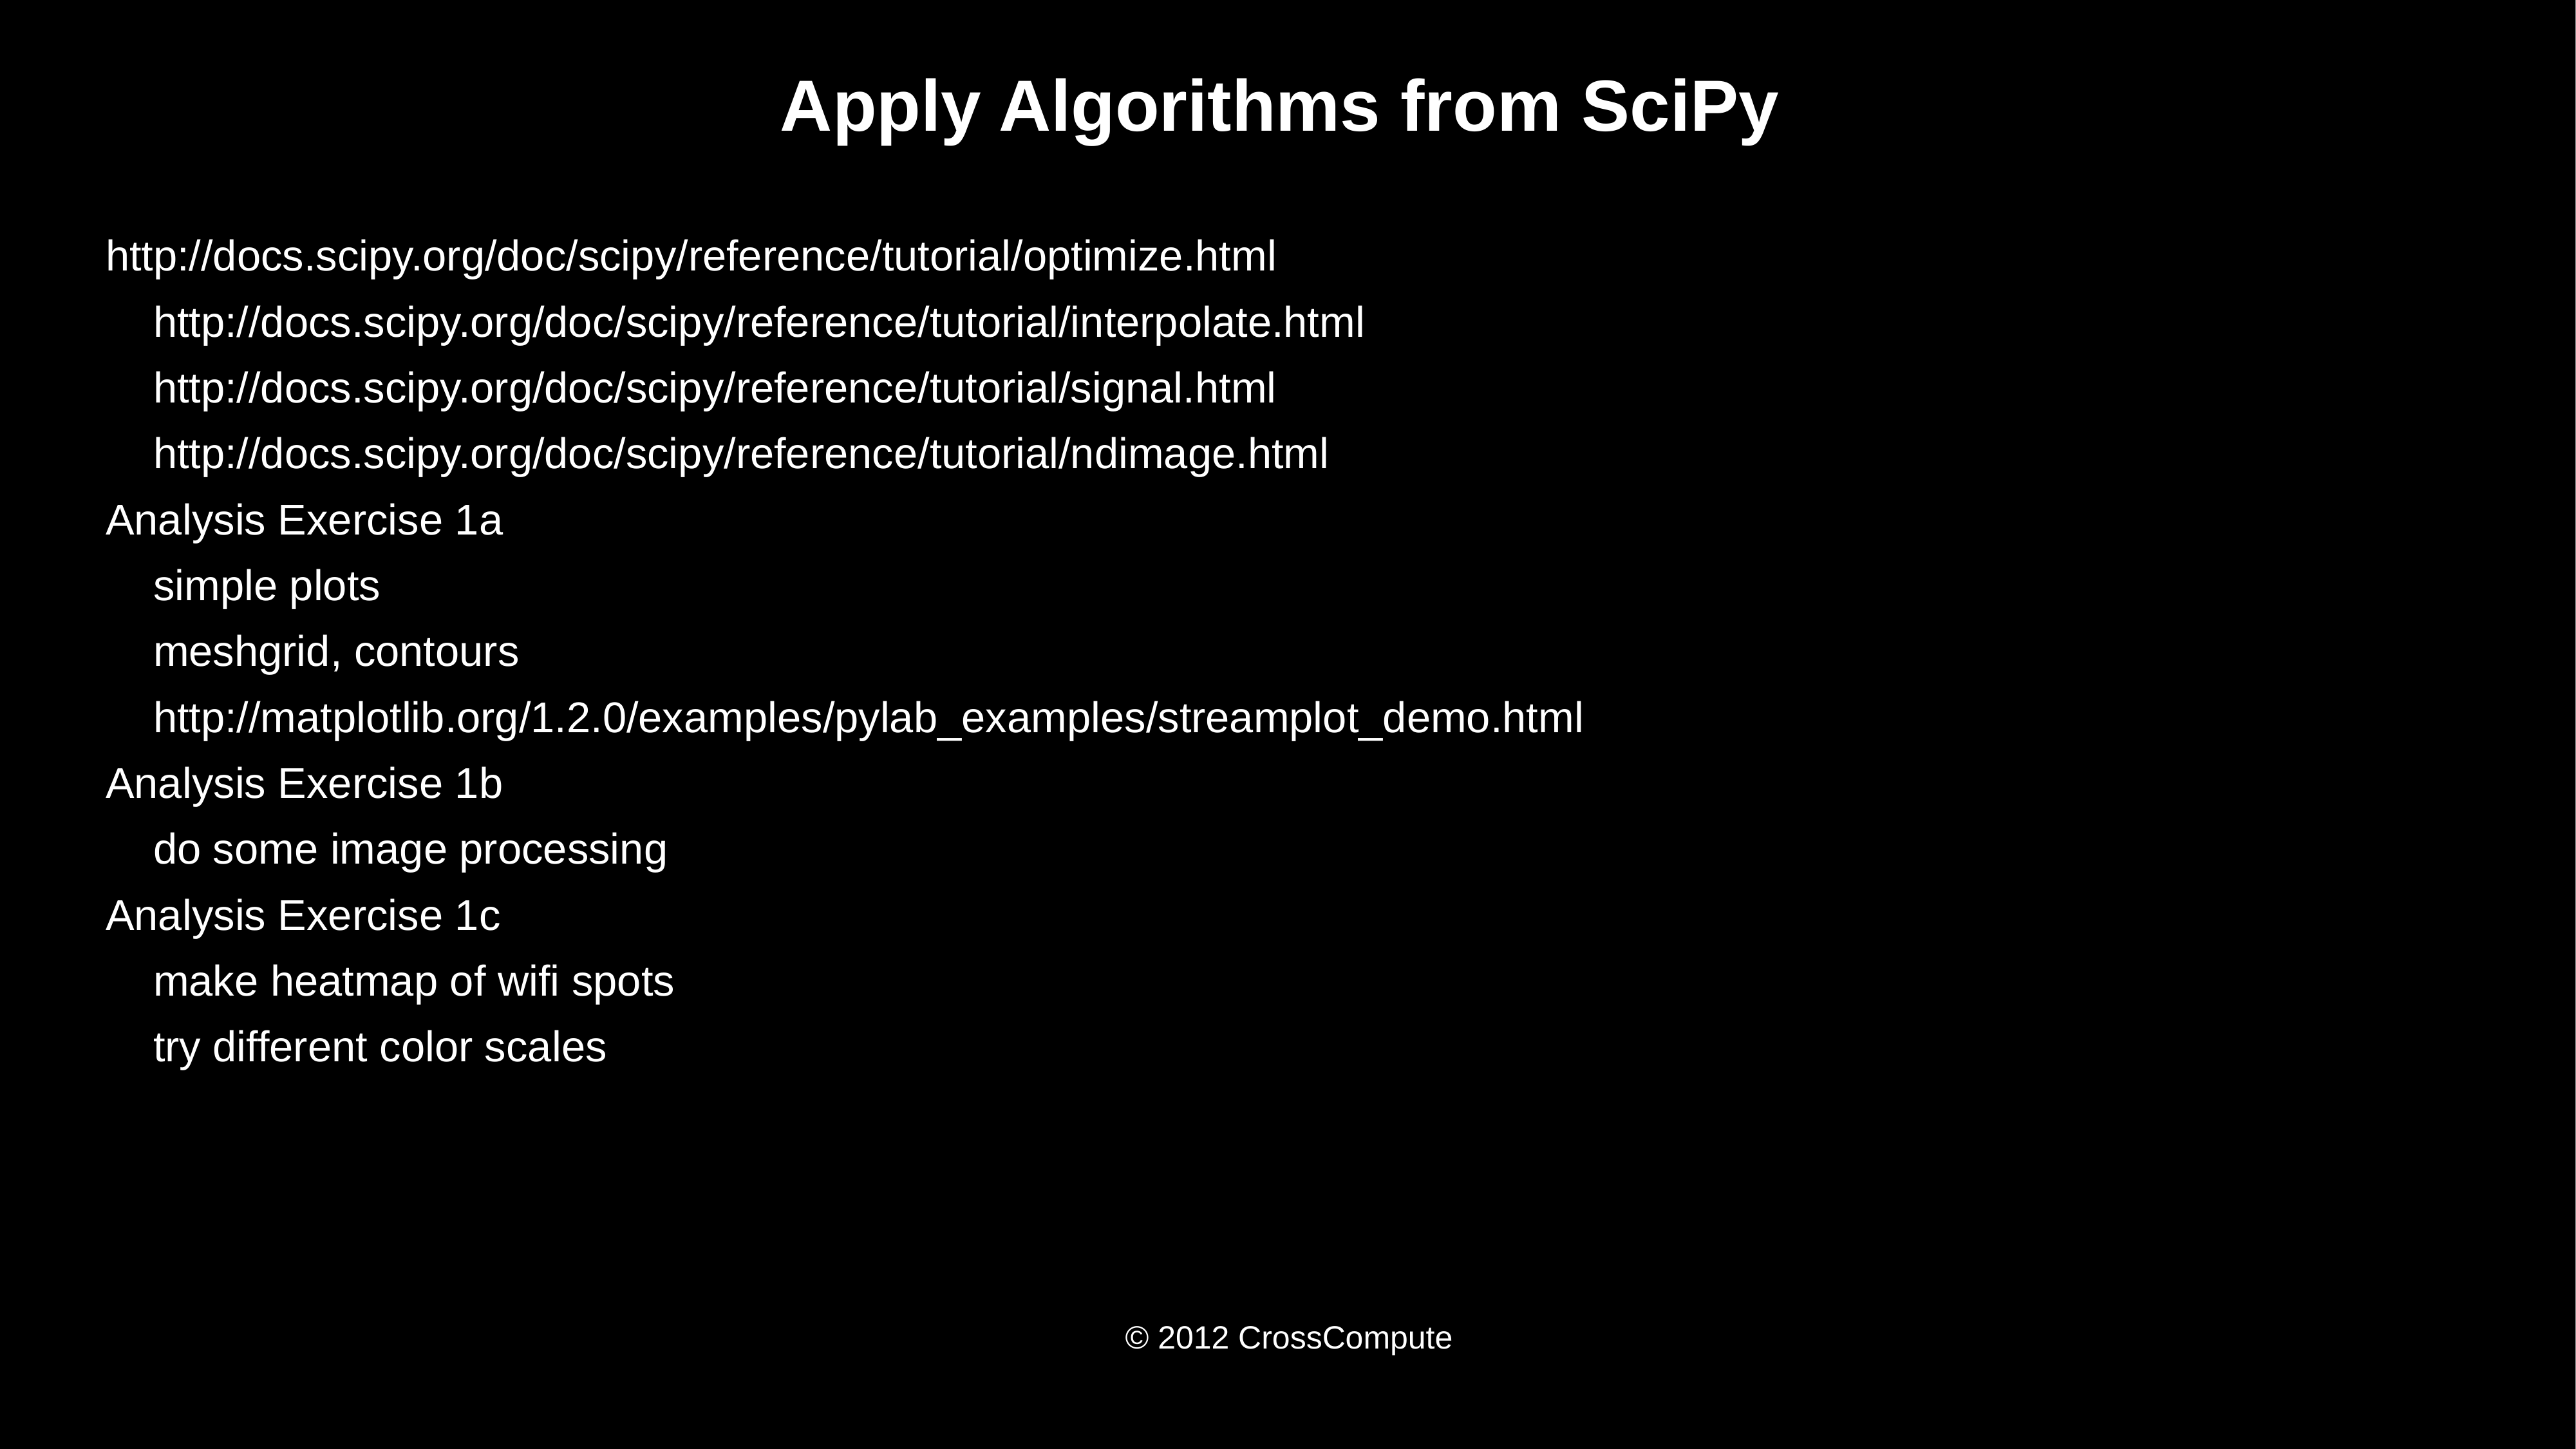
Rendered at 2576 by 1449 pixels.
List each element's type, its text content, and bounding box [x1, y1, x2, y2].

title Apply Algorithms from SciPy [72, 19, 2488, 193]
list http://docs.scipy.org/doc/scipy/reference/tutorial/optimize.html http://docs.scipy.org/doc/scipy/reference/tutorial/interpolate.html http://docs.scipy.org/doc/scipy/reference/tutorial/signal.html http://docs.scipy.org/doc/scipy/reference/tutorial/ndimage.html Analysis Exercise 1a simple plots meshgrid, contours http://matplotlib.org/1.2.0/examples/pylab_examples/streamplot_demo.html Analysis Exercise 1b do some image processing Analysis Exercise 1c make heatmap of wifi spots try different color scales [72, 231, 2488, 1073]
